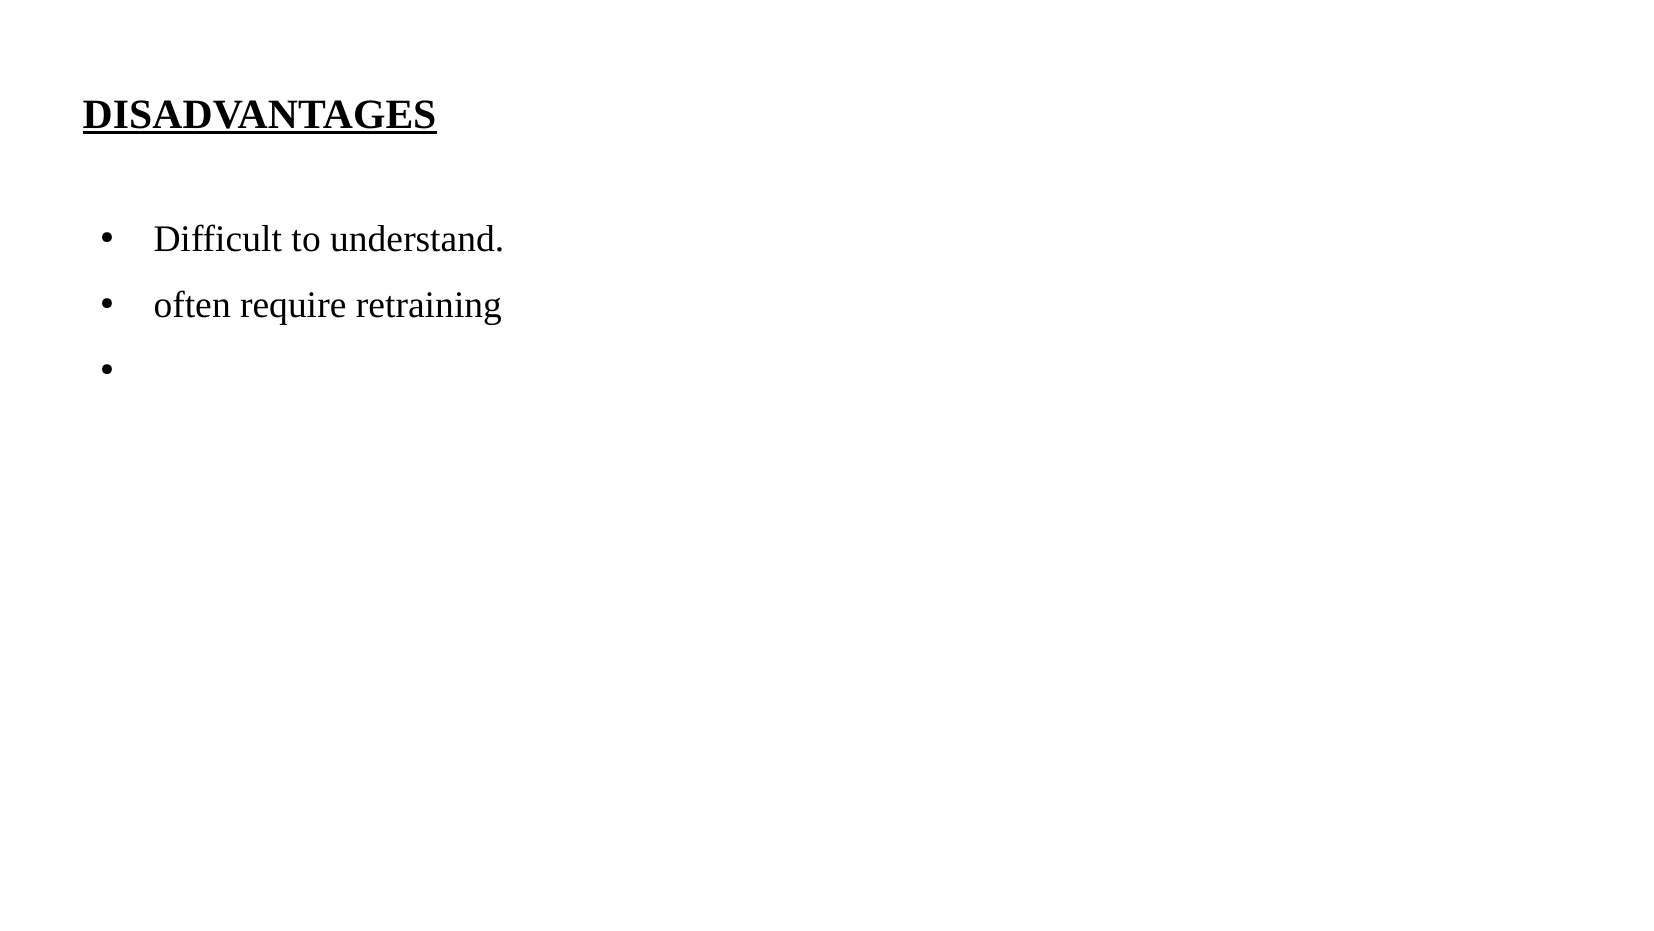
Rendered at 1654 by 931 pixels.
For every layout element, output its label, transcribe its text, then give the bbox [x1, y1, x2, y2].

title DISADVANTAGES [82, 37, 1571, 193]
list Difficult to understand. often require retraining [82, 217, 1571, 758]
